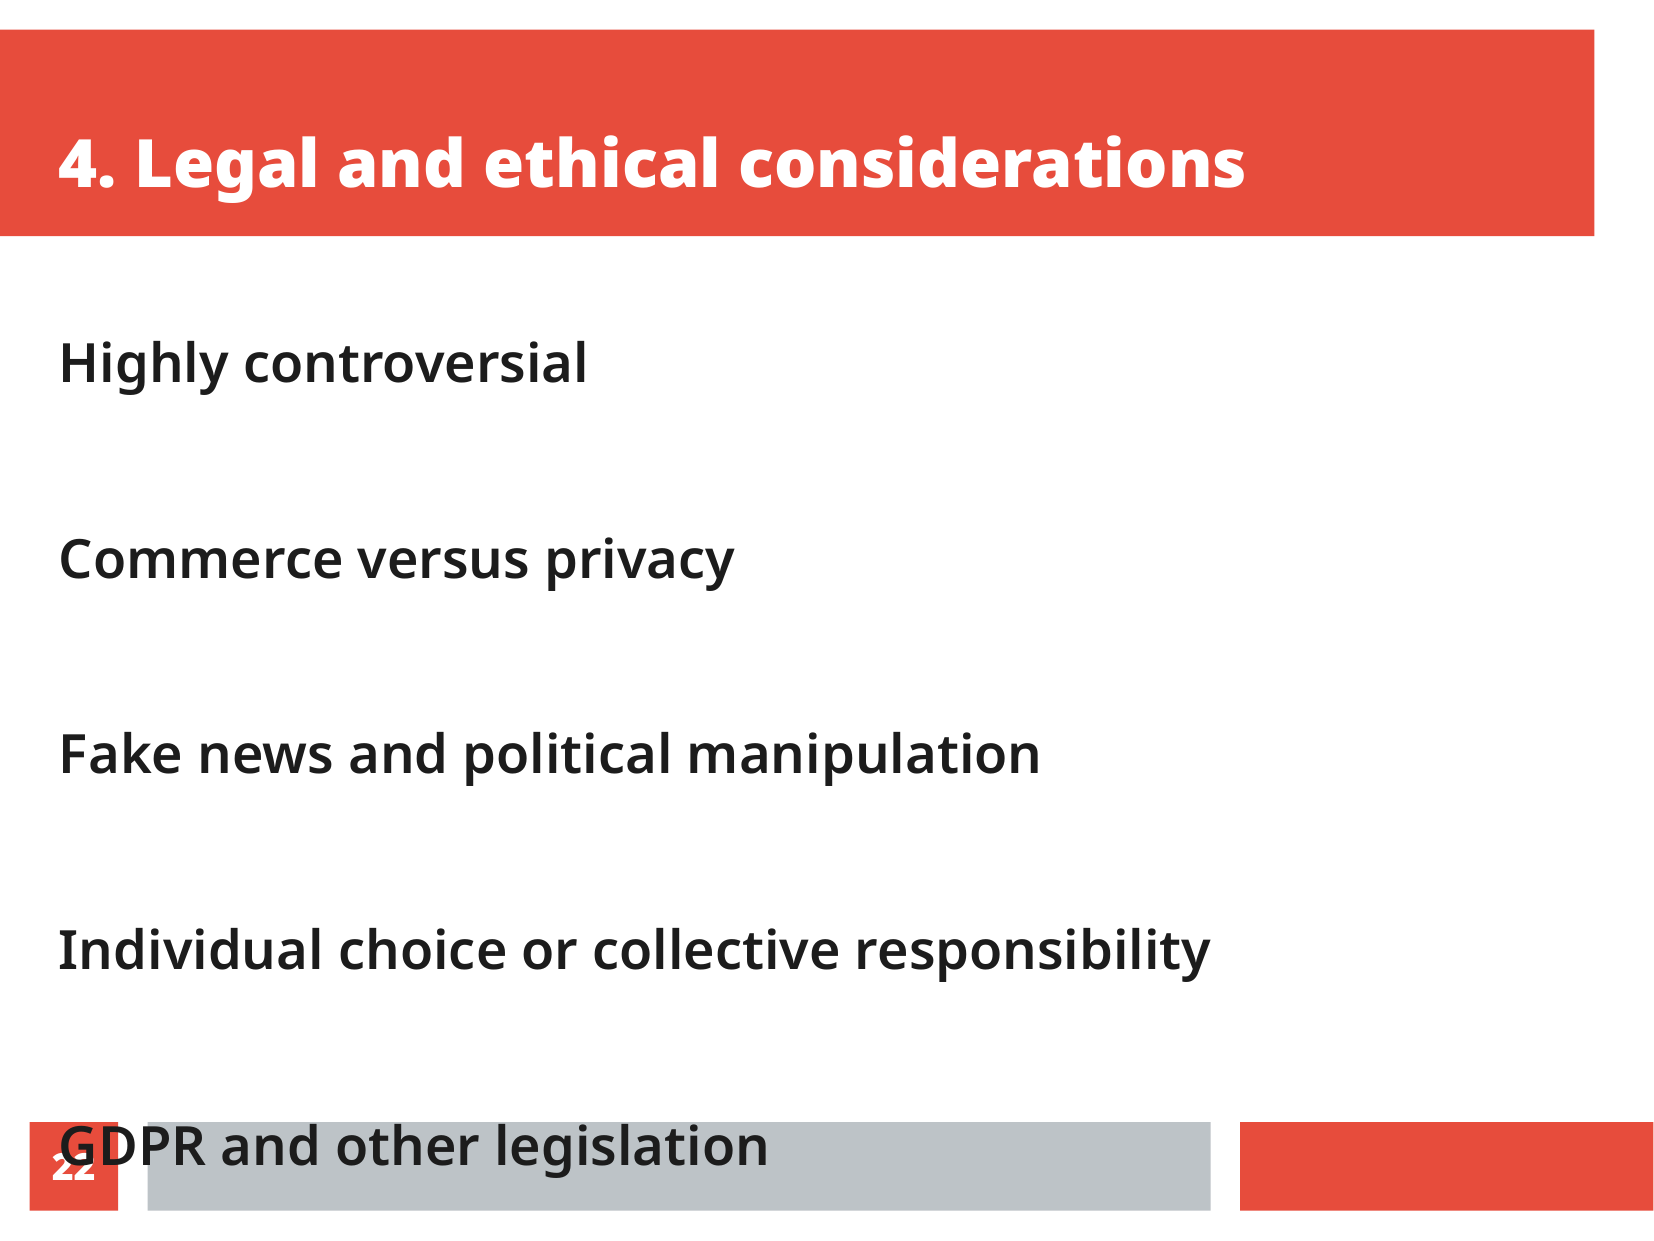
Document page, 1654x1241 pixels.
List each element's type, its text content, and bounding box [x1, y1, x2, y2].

list Highly controversial Commerce versus privacy Fake news and political manipulation Individual choice or collective responsibility GDPR and other legislation [59, 324, 1565, 1093]
title 4. Legal and ethical considerations [59, 59, 1595, 207]
